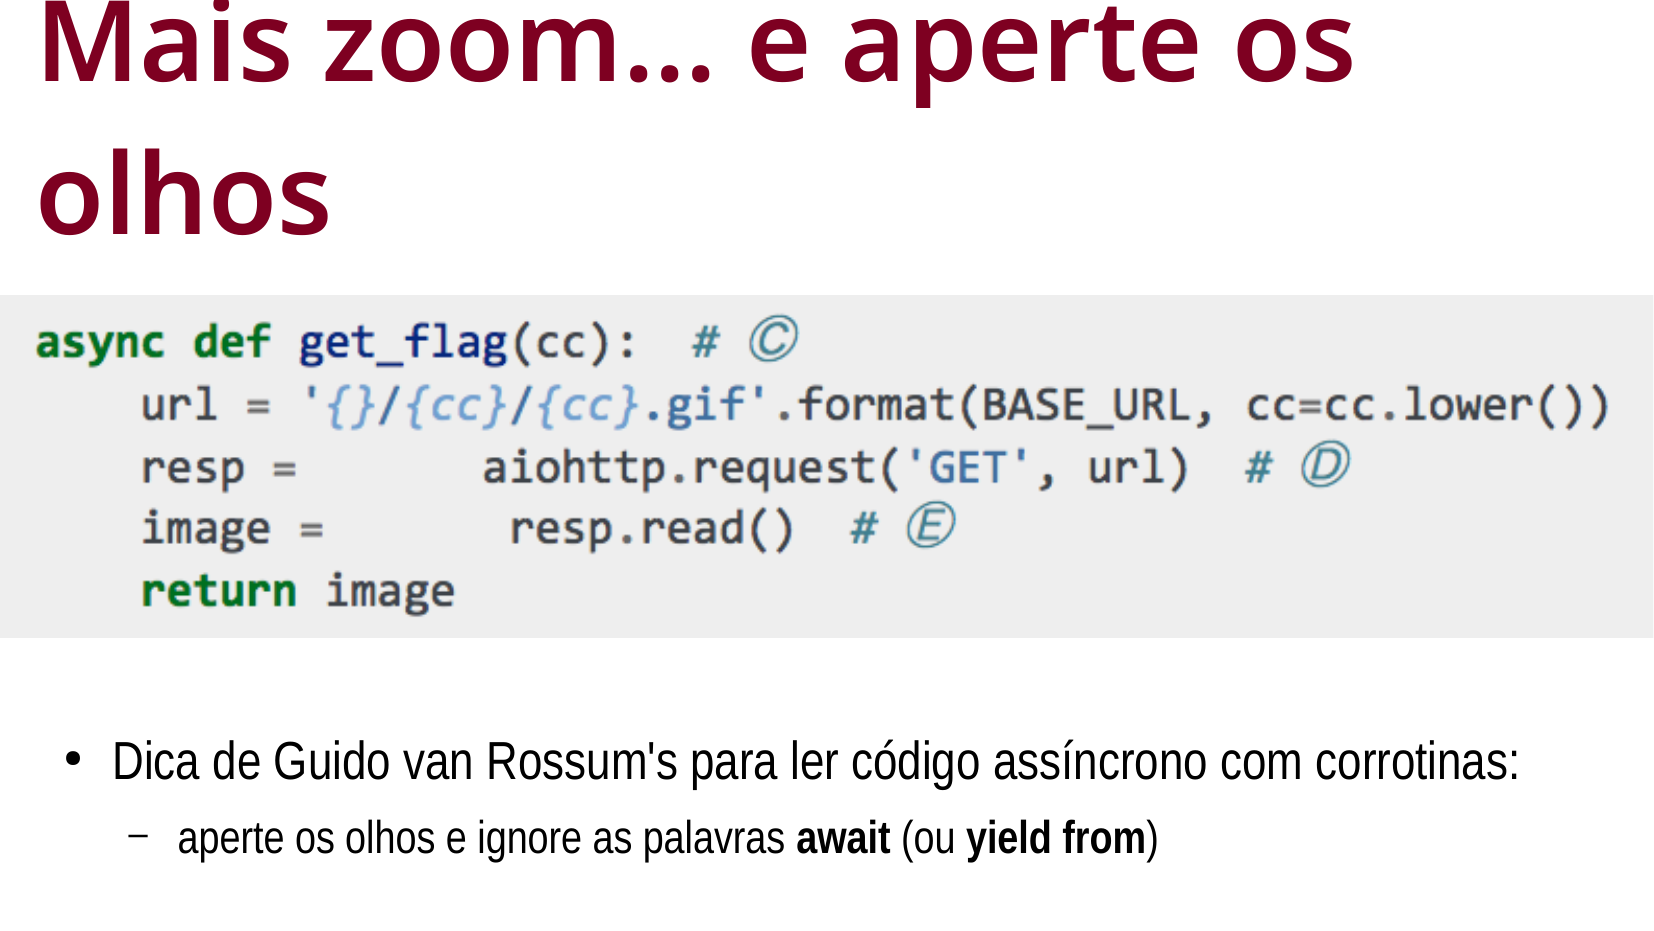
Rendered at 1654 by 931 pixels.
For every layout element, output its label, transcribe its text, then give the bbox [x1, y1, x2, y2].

list Dica de Guido van Rossum's para ler código assíncrono com corrotinas: aperte os olhos e ignore as palavras await (ou yield from) [47, 729, 1607, 910]
picture [0, 295, 1654, 638]
title Mais zoom... e aperte os olhos [35, 37, 1571, 193]
text_box [307, 437, 497, 556]
